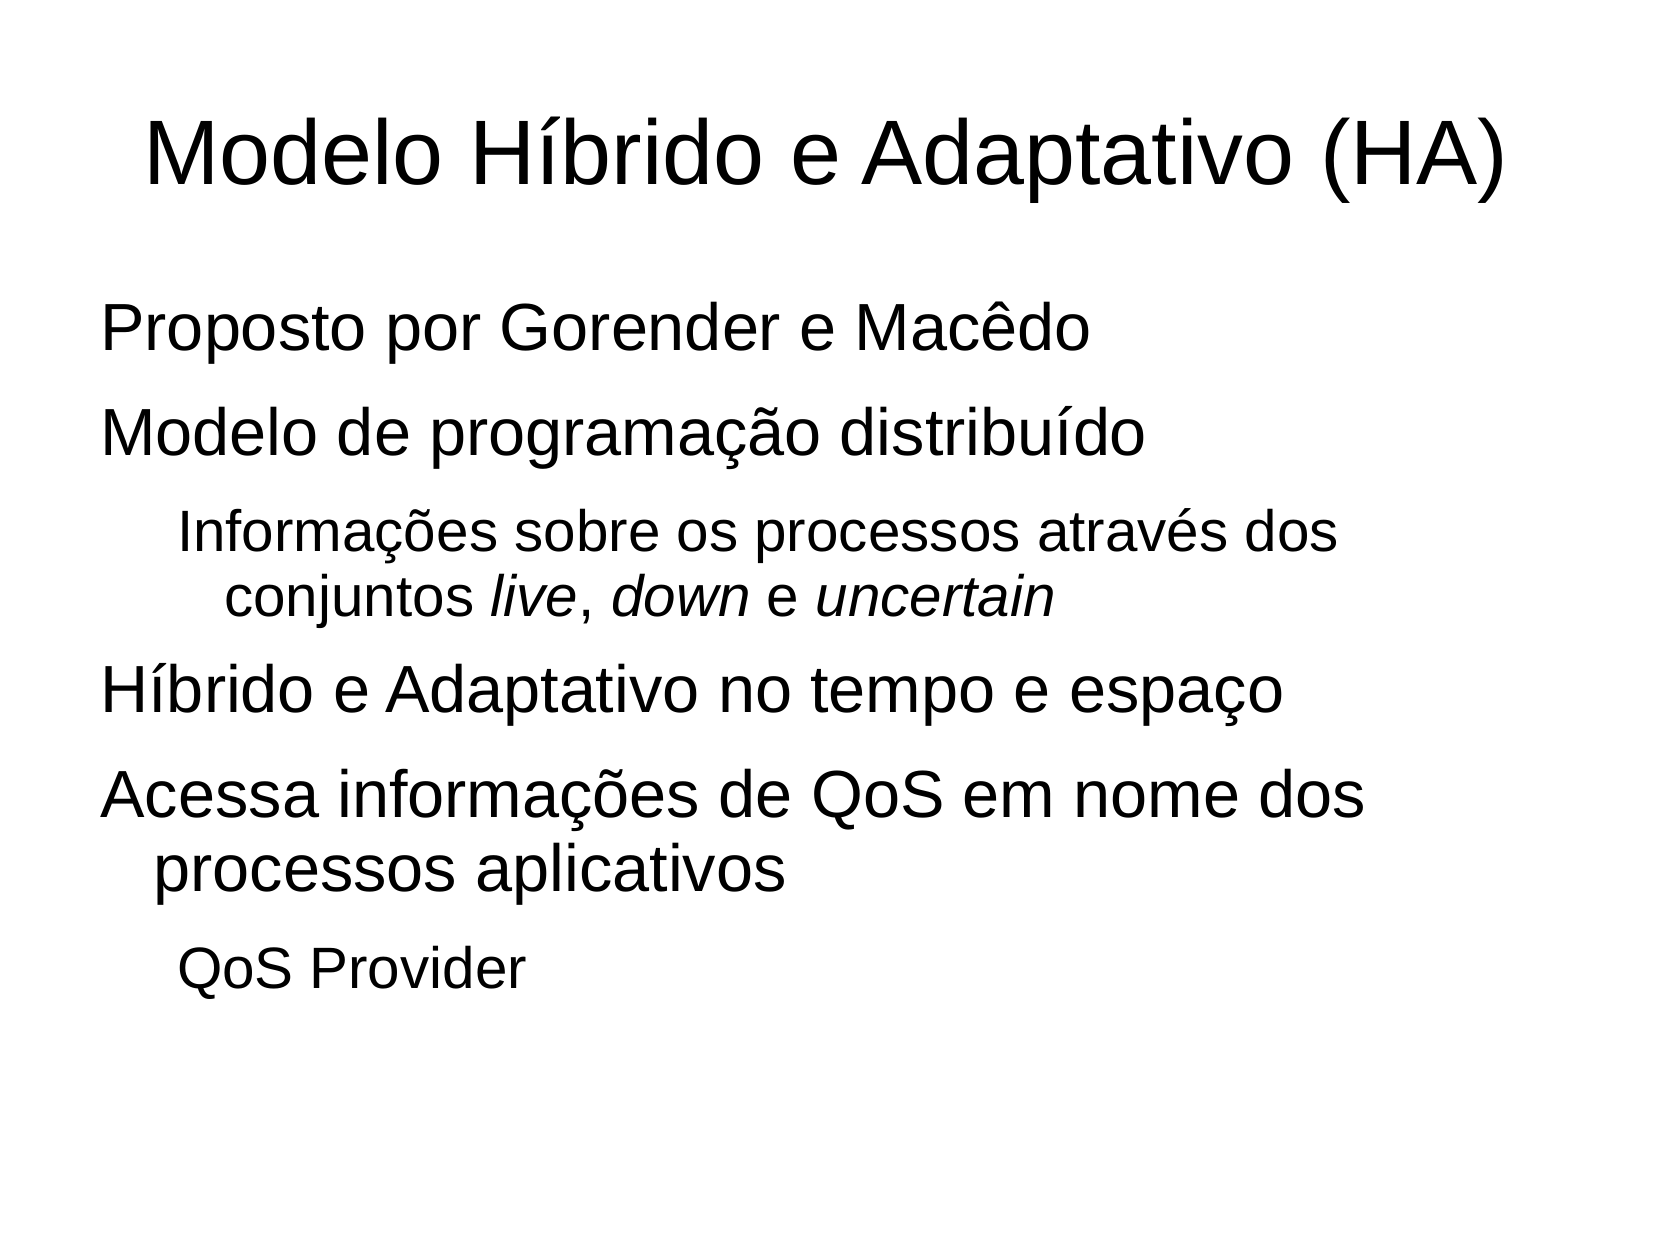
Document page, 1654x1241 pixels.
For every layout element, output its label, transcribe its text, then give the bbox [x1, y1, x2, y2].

title Modelo Híbrido e Adaptativo (HA) [82, 56, 1571, 250]
list Proposto por Gorender e Macêdo Modelo de programação distribuído Informações sobre os processos através dos conjuntos live, down e uncertain Híbrido e Adaptativo no tempo e espaço Acessa informações de QoS em nome dos processos aplicativos QoS Provider [82, 290, 1571, 1094]
